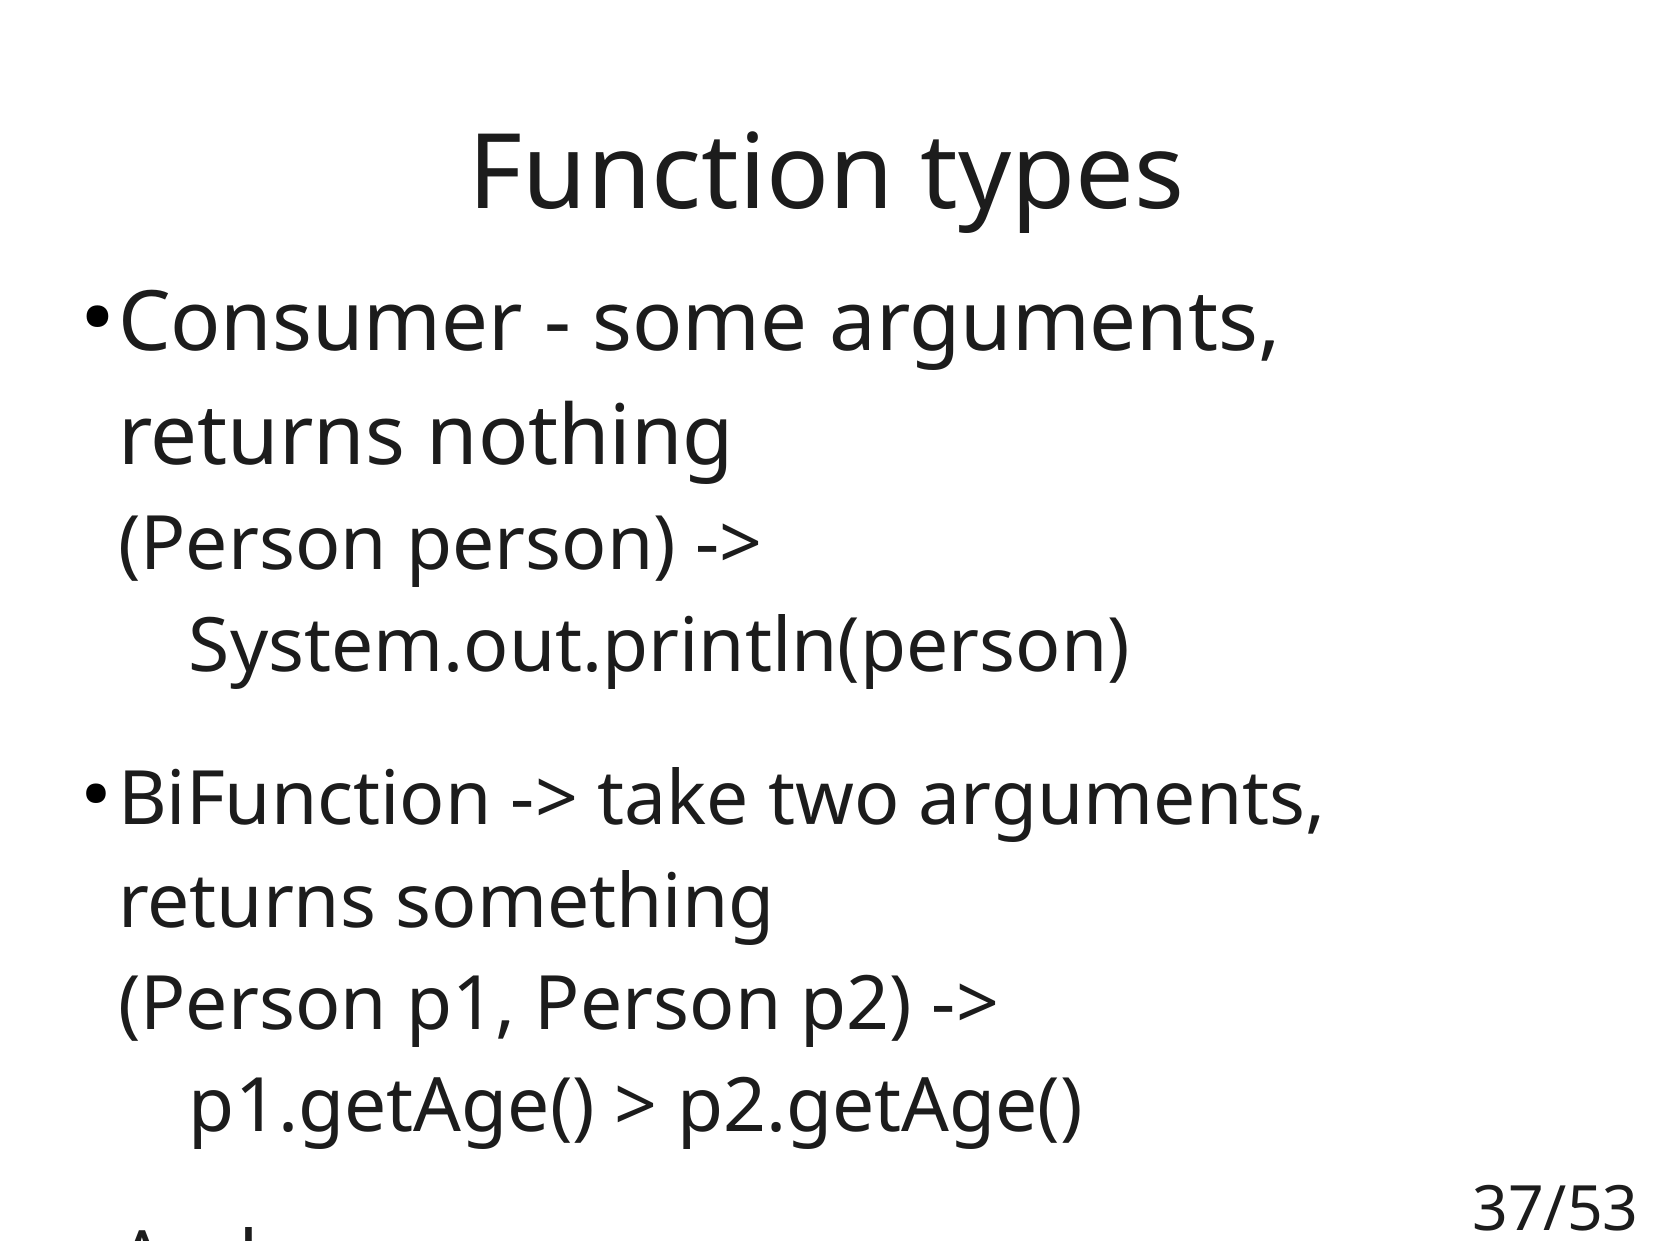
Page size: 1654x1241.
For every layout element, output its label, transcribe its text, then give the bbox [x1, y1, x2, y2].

subtitle Consumer - some arguments, returns nothing (Person person) -> System.out.println(person) BiFunction -> take two arguments, returns something (Person p1, Person p2) -> p1.getAge() > p2.getAge() And many more..... [82, 154, 1571, 1241]
title Function types [82, 64, 1571, 154]
text_box <numer>/53 [1071, 1155, 1654, 1241]
